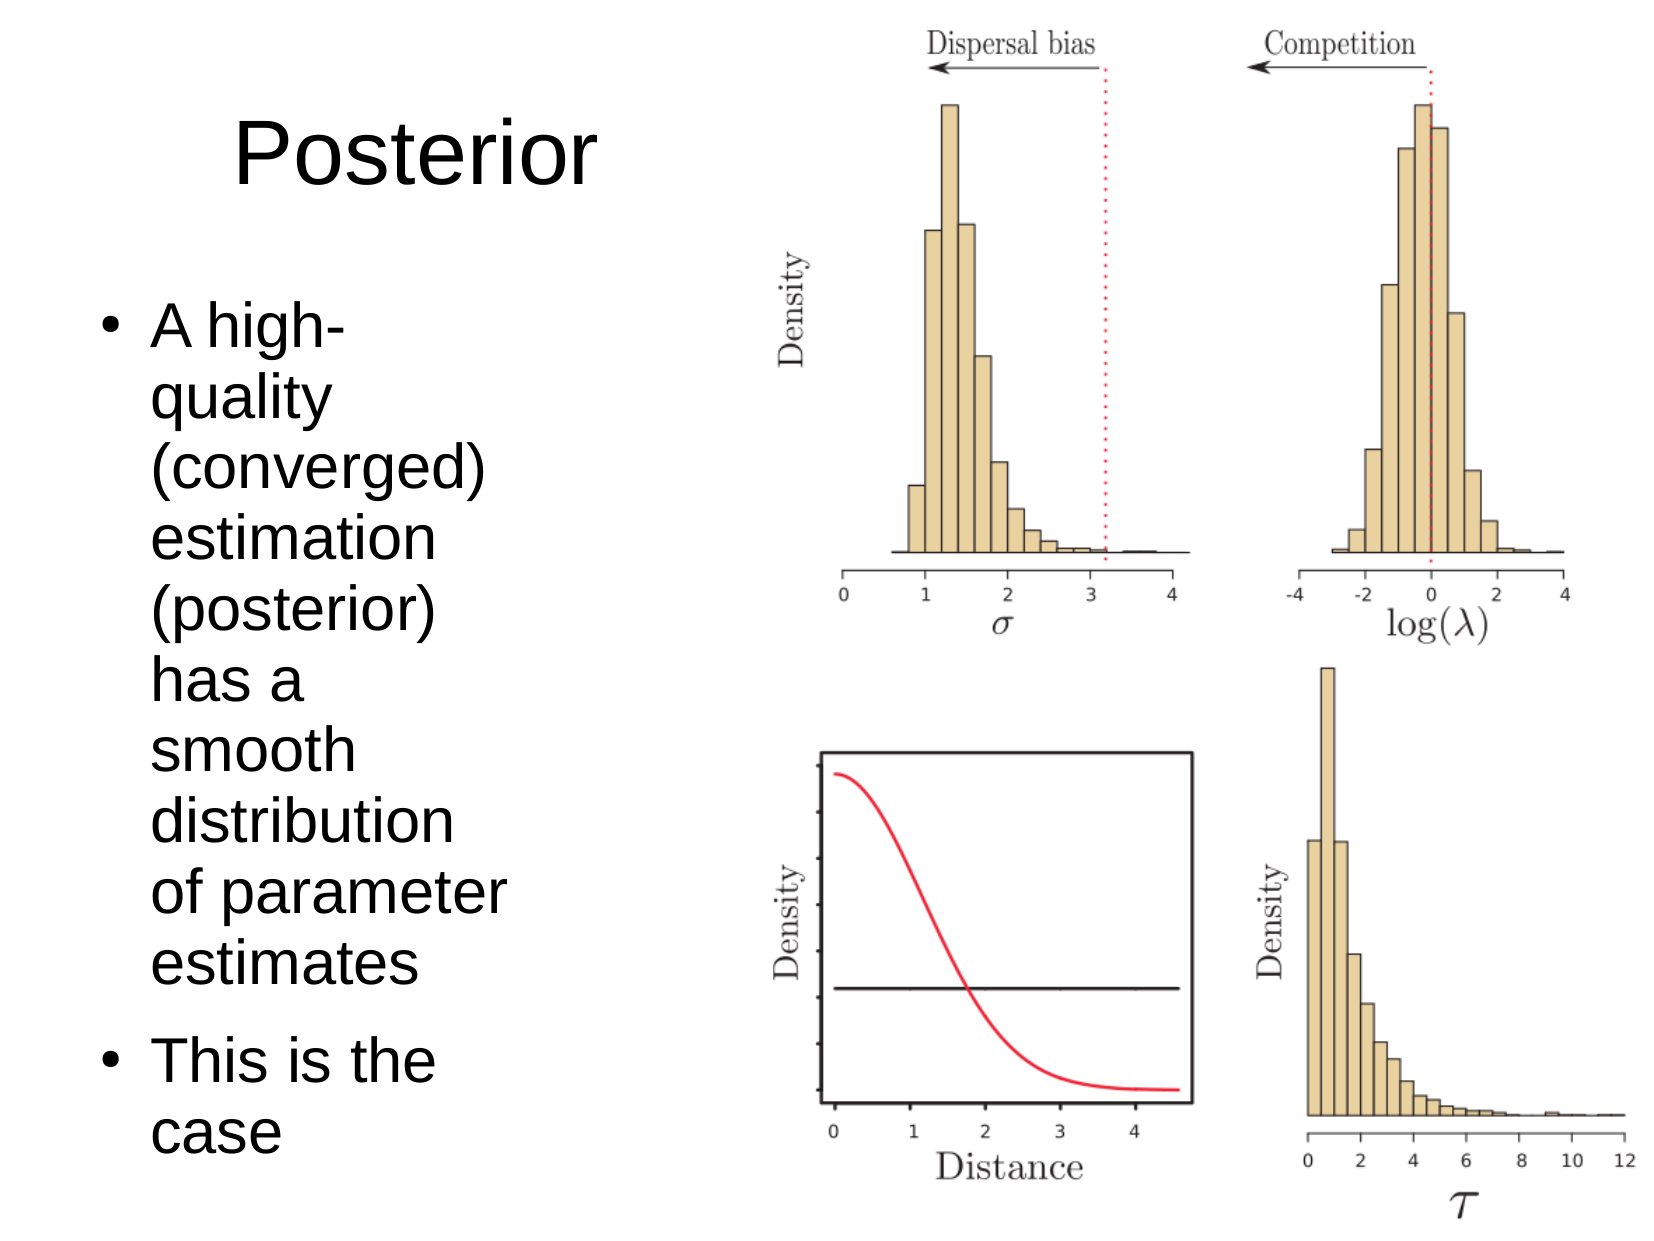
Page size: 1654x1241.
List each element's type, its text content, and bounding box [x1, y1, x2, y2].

picture [773, 29, 1636, 1220]
list A high-quality (converged) estimation (posterior) has a smooth distribution of parameter estimates This is the case [82, 290, 526, 1186]
title Posterior [82, 49, 751, 257]
